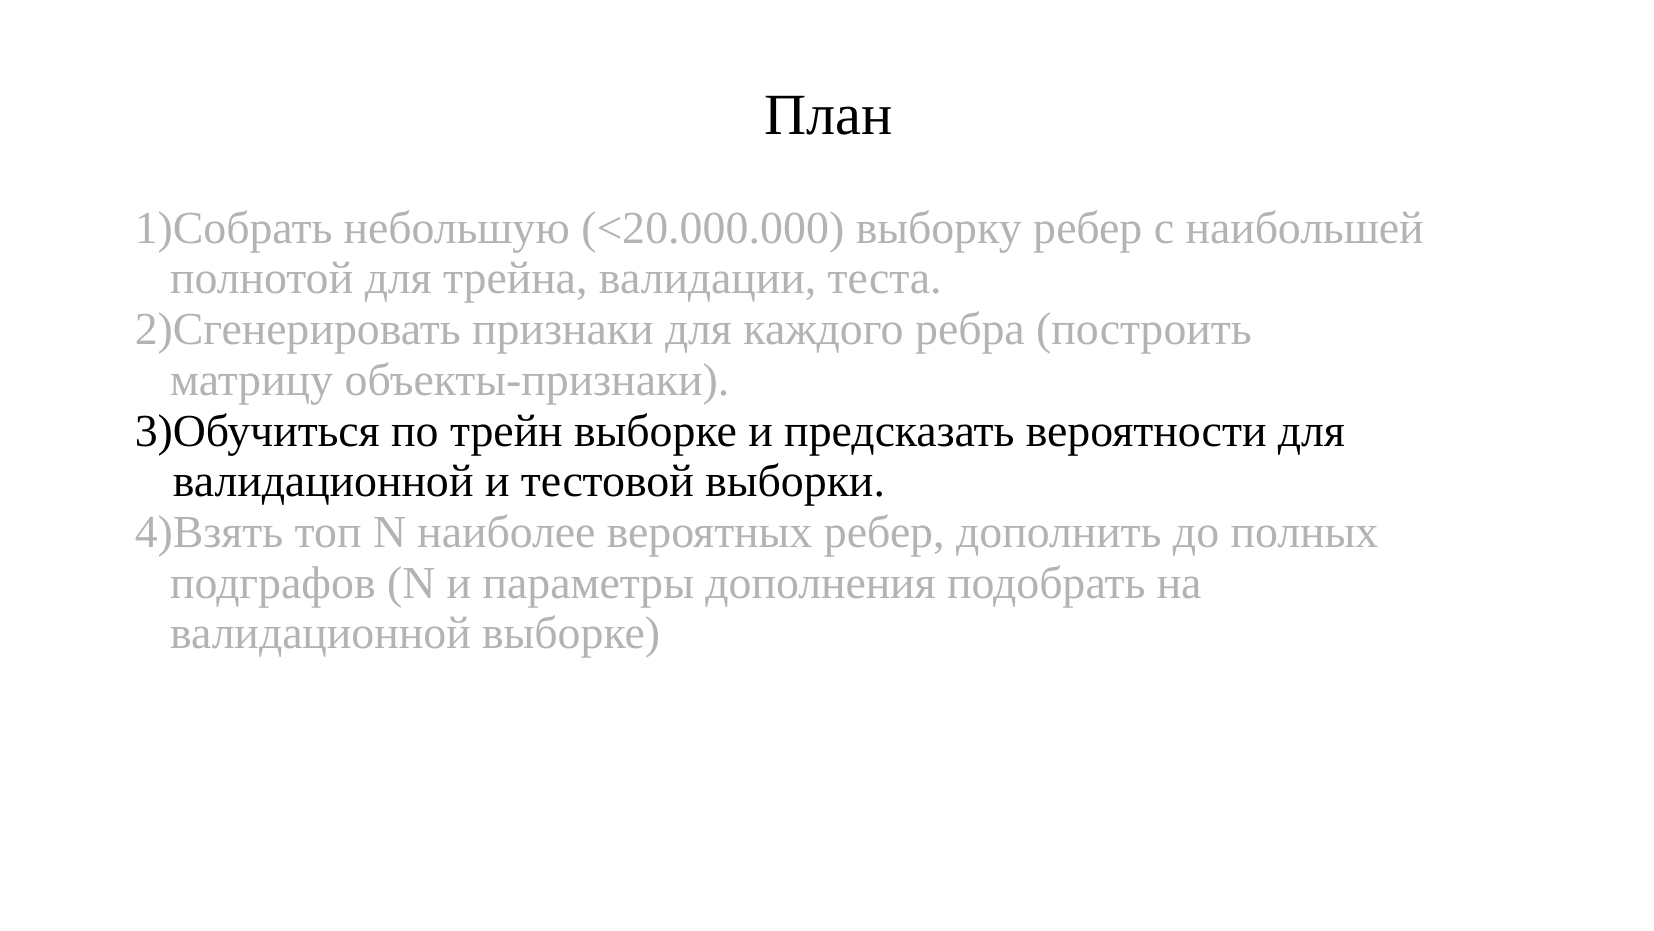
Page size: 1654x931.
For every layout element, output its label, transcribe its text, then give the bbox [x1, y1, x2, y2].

text_box План [750, 75, 908, 155]
text_box Собрать небольшую (<20.000.000) выборку ребер с наибольшей полнотой для трейна, валидации, теста. Сгенерировать признаки для каждого ребра (построить матрицу объекты-признаки). Обучиться по трейн выборке и предсказать вероятности для валидационной и тестовой выборки. Взять топ N наиболее вероятных ребер, дополнить до полных подграфов (N и параметры дополнения подобрать на валидационной выборке) [120, 195, 1441, 670]
